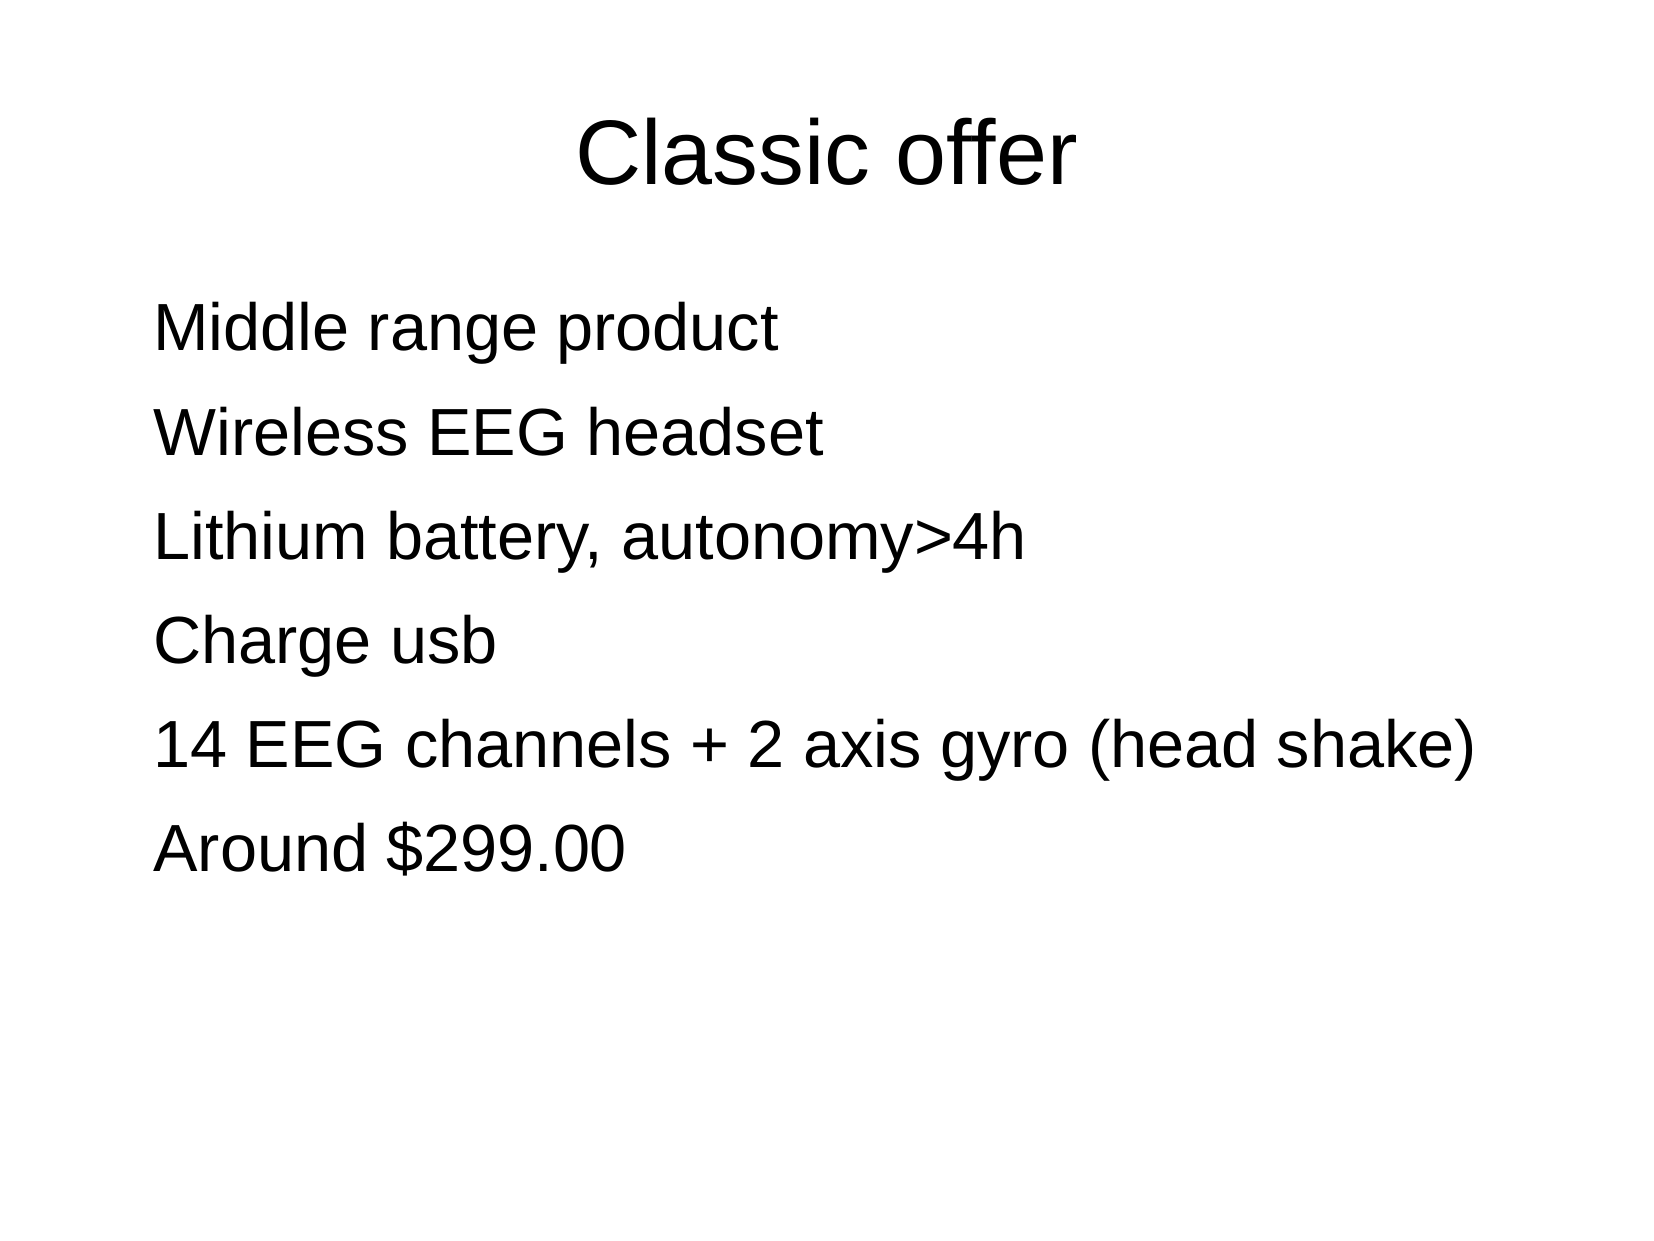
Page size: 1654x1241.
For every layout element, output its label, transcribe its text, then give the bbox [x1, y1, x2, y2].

title Classic offer [82, 49, 1571, 257]
list Middle range product Wireless EEG headset Lithium battery, autonomy>4h Charge usb 14 EEG channels + 2 axis gyro (head shake) Around $299.00 [82, 290, 1571, 1109]
